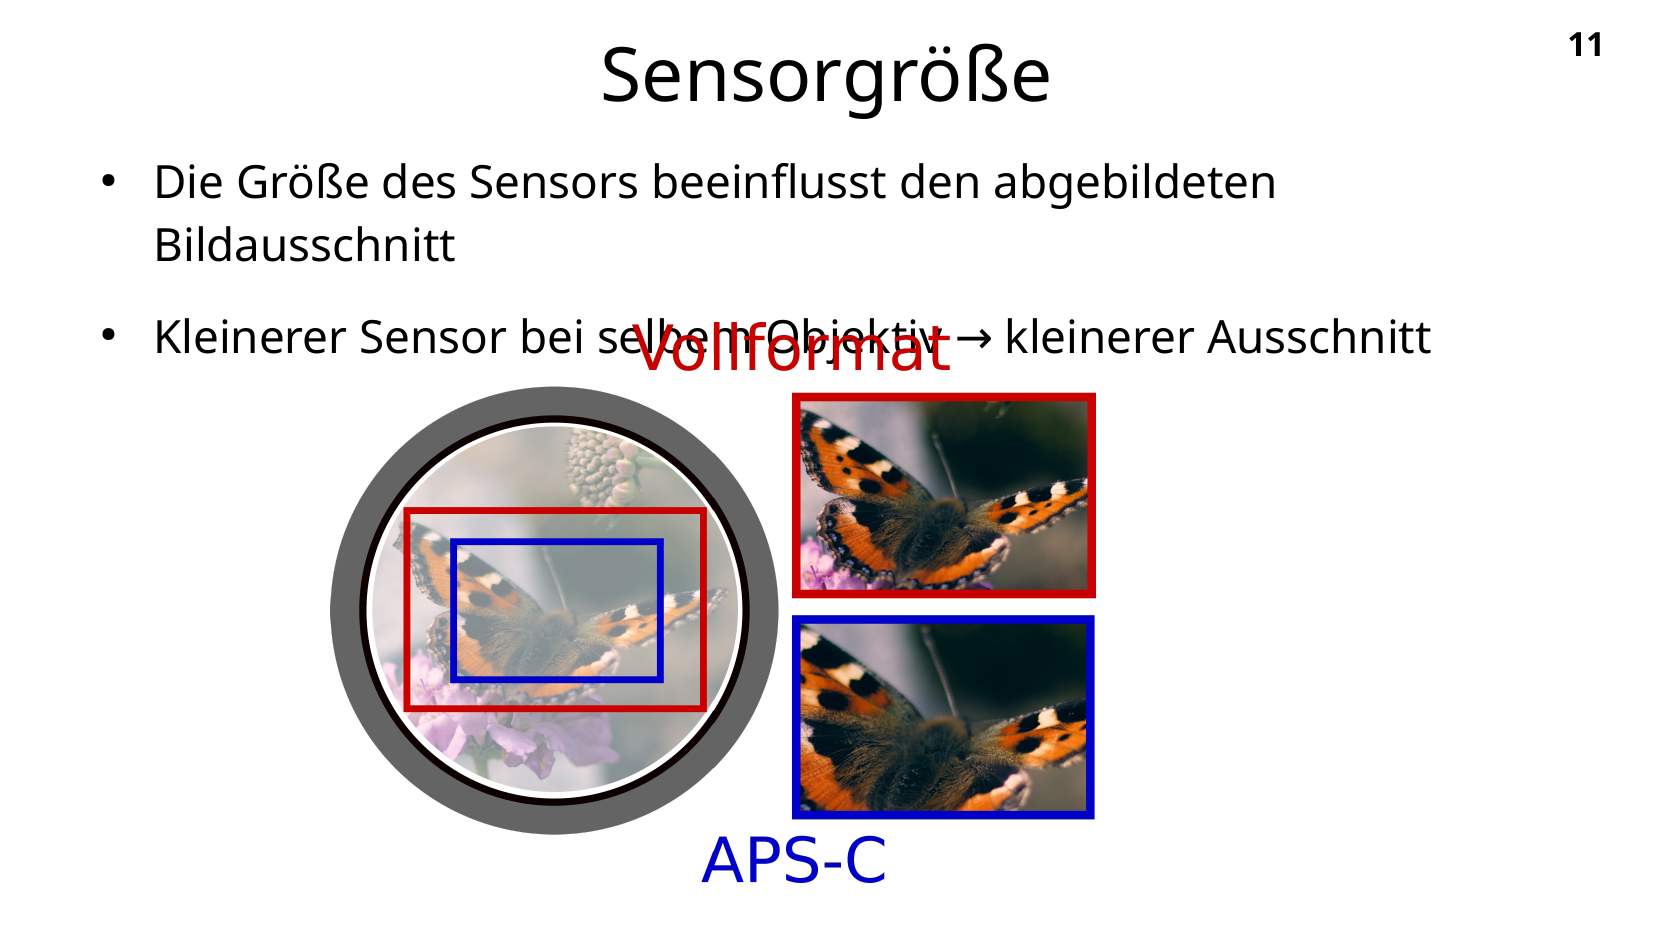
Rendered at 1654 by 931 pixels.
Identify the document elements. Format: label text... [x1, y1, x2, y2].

list Die Größe des Sensors beeinflusst den abgebildeten Bildausschnitt Kleinerer Sensor bei selbem Objektiv → kleinerer Ausschnitt [82, 150, 1571, 811]
title Sensorgröße [82, 13, 1571, 132]
picture [330, 322, 1096, 883]
